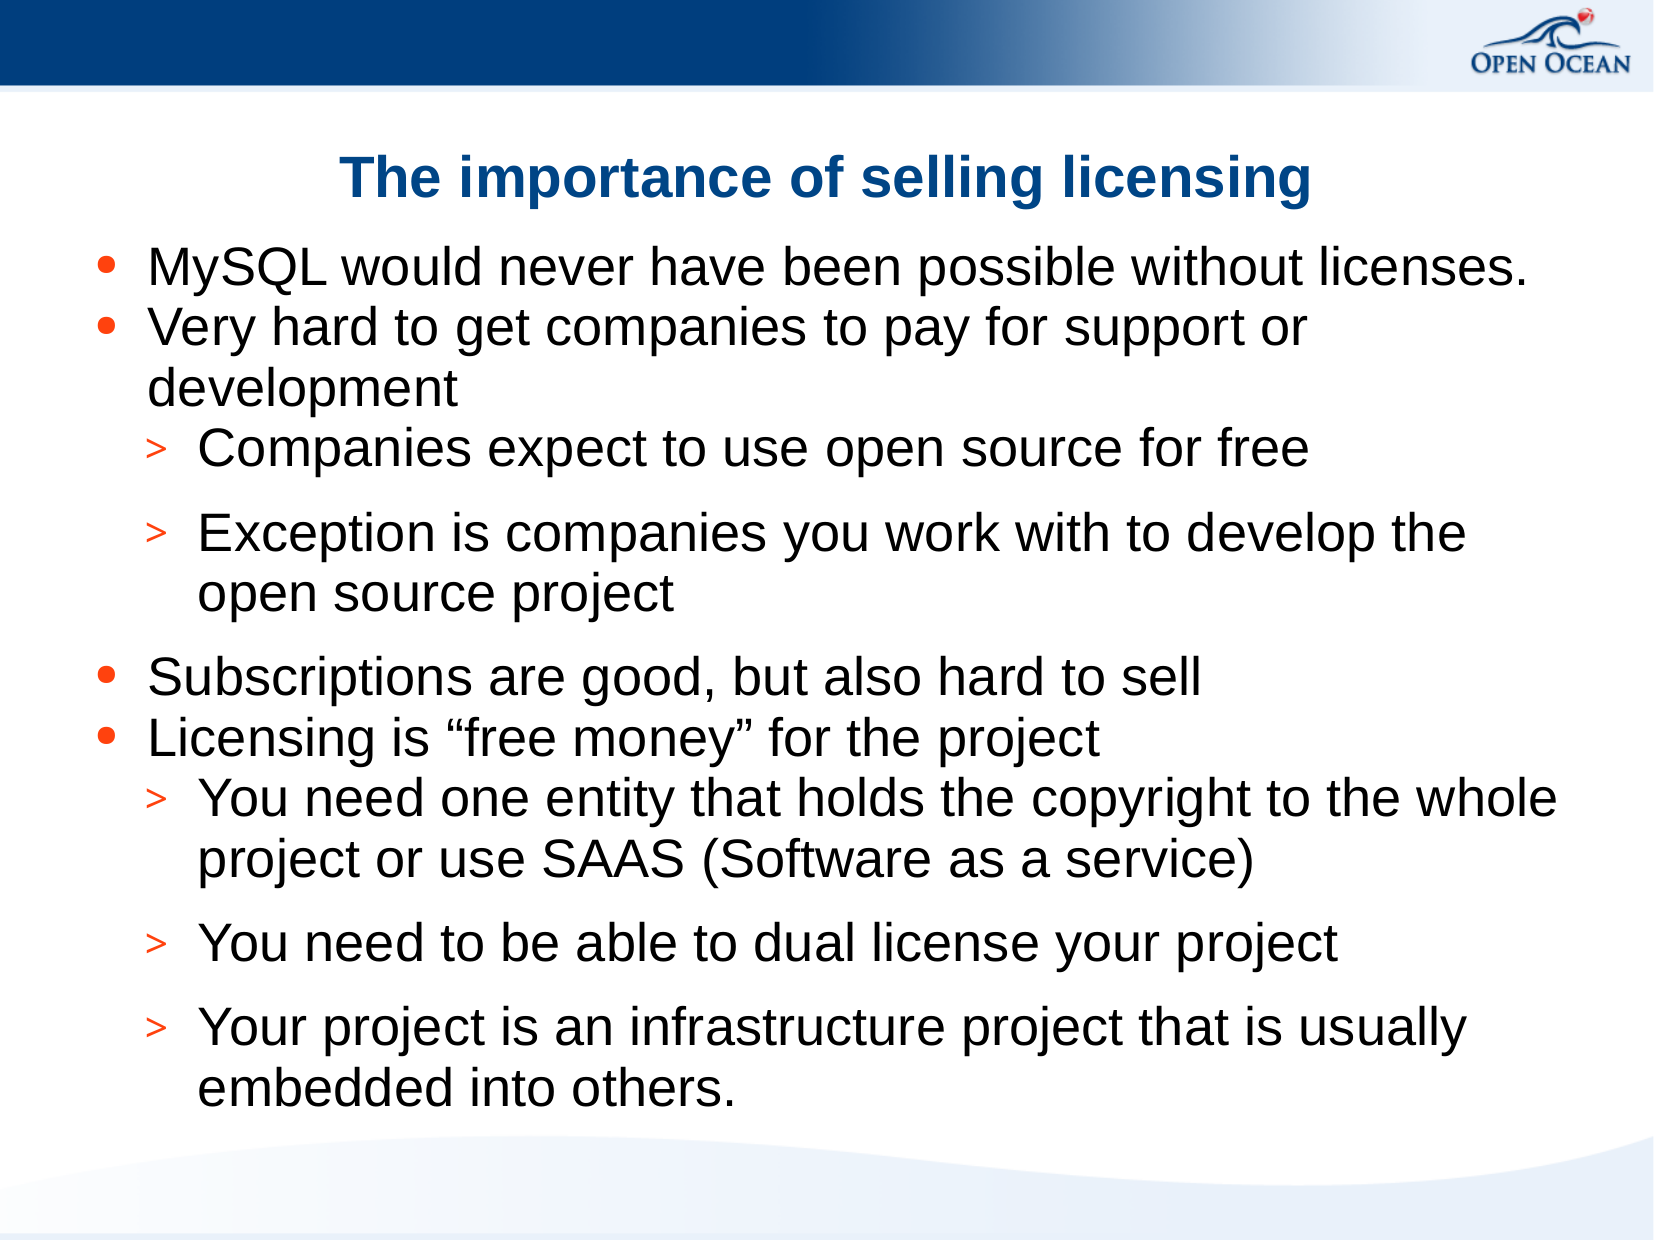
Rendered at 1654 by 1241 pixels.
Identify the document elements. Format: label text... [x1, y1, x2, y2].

title The importance of selling licensing [82, 95, 1571, 259]
list MySQL would never have been possible without licenses. Very hard to get companies to pay for support or development Companies expect to use open source for free Exception is companies you work with to develop the open source project Subscriptions are good, but also hard to sell Licensing is “free money” for the project You need one entity that holds the copyright to the whole project or use SAAS (Software as a service) You need to be able to dual license your project Your project is an infrastructure project that is usually embedded into others. [76, 236, 1565, 1118]
picture [0, 0, 1654, 1240]
